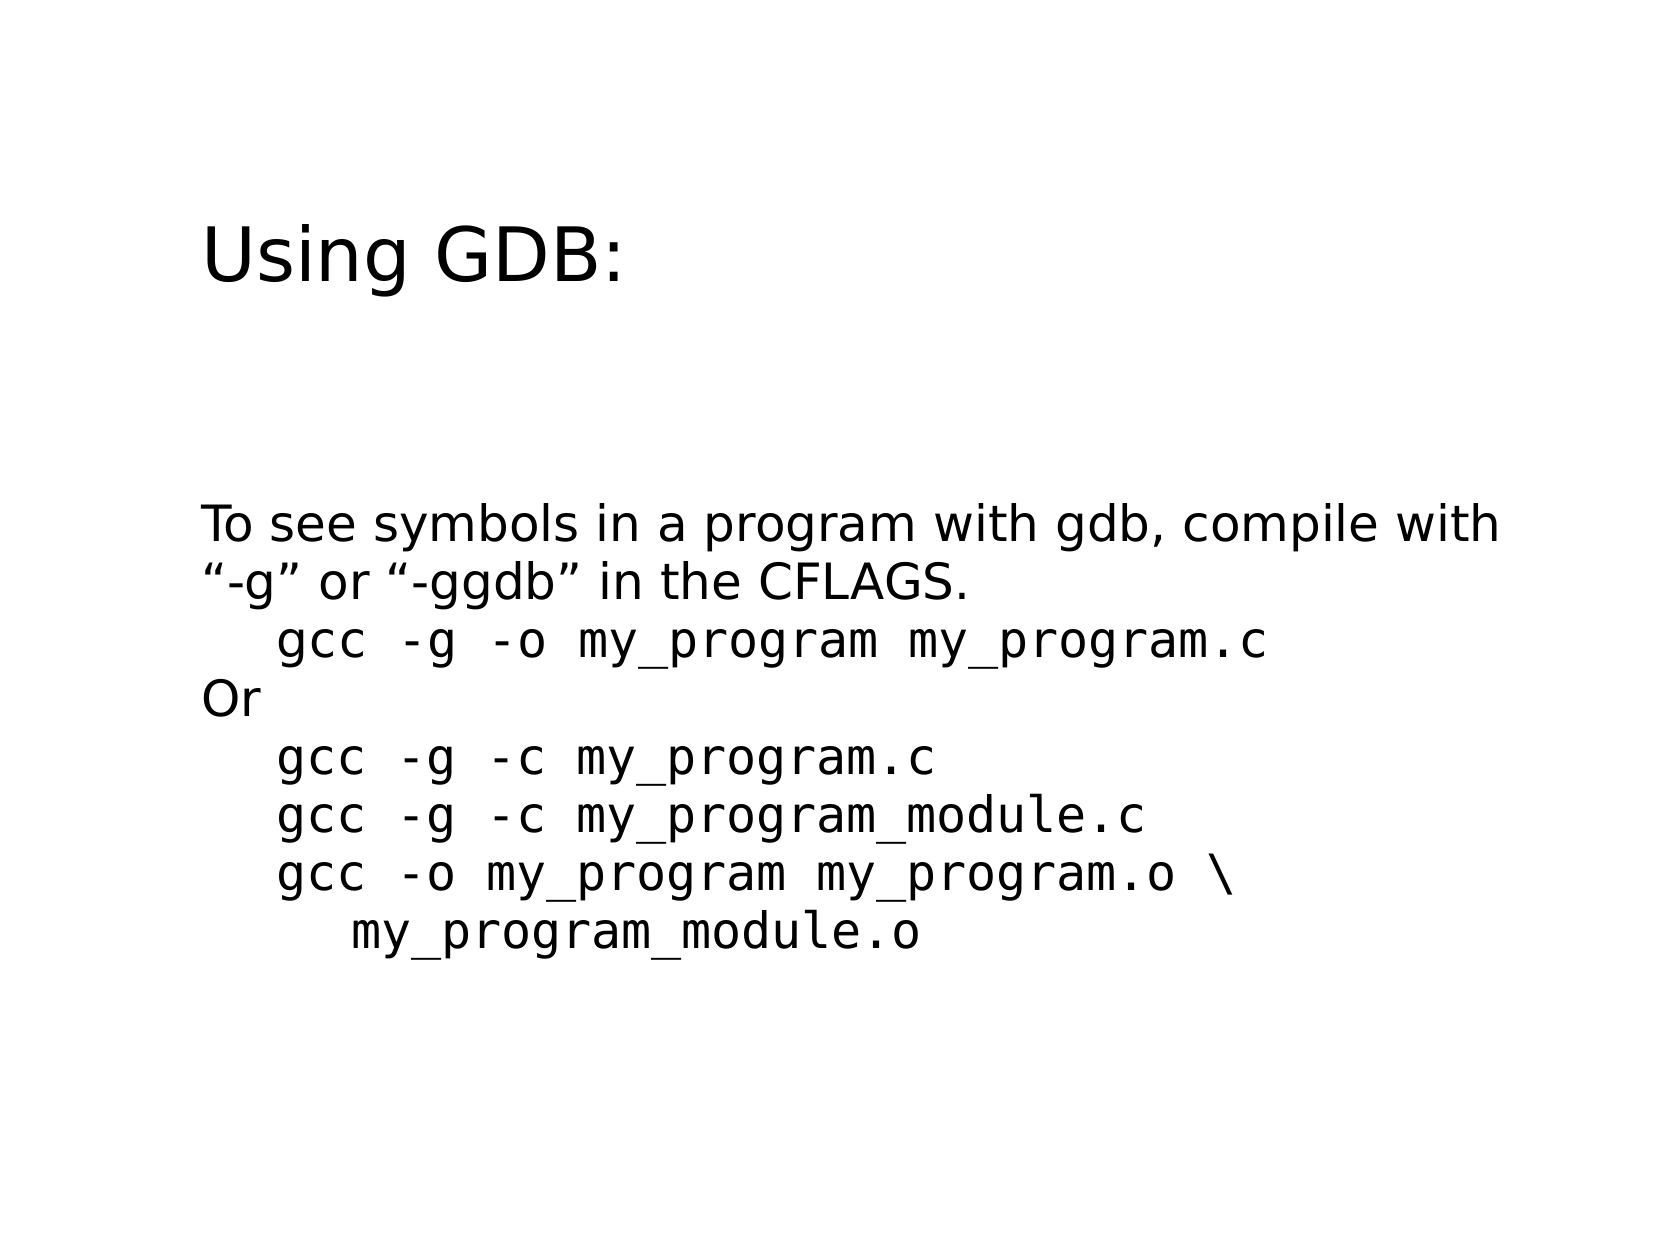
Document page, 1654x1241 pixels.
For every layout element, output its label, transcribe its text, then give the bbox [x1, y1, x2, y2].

text_box To see symbols in a program with gdb, compile with “-g” or “-ggdb” in the CFLAGS. gcc -g -o my_program my_program.c Or gcc -g -c my_program.c gcc -g -c my_program_module.c gcc -o my_program my_program.o \ my_program_module.o [186, 487, 1518, 969]
text_box Using GDB: [186, 205, 643, 308]
